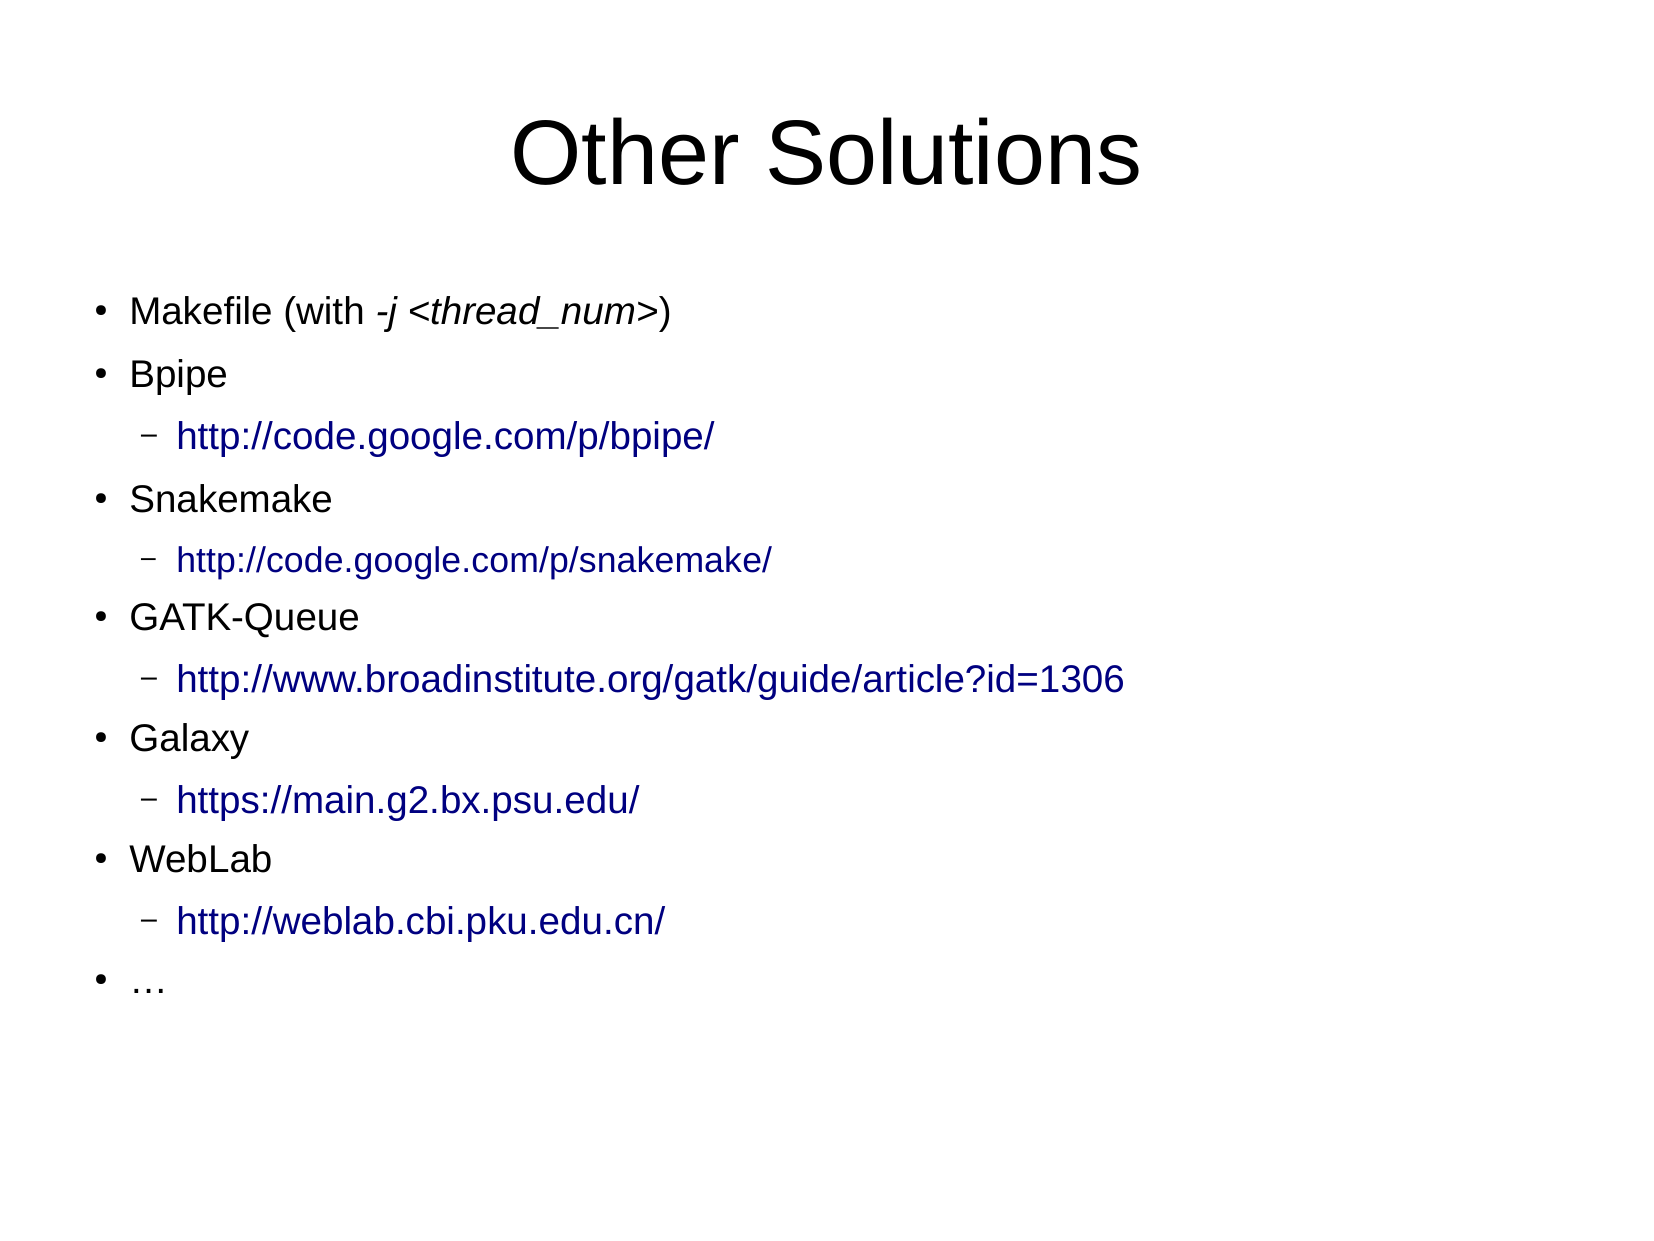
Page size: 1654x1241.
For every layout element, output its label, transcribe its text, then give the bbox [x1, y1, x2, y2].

list Makefile (with -j <thread_num>) Bpipe http://code.google.com/p/bpipe/ Snakemake http://code.google.com/p/snakemake/ GATK-Queue http://www.broadinstitute.org/gatk/guide/article?id=1306 Galaxy https://main.g2.bx.psu.edu/ WebLab http://weblab.cbi.pku.edu.cn/ … [82, 290, 1538, 1010]
title Other Solutions [82, 49, 1571, 257]
